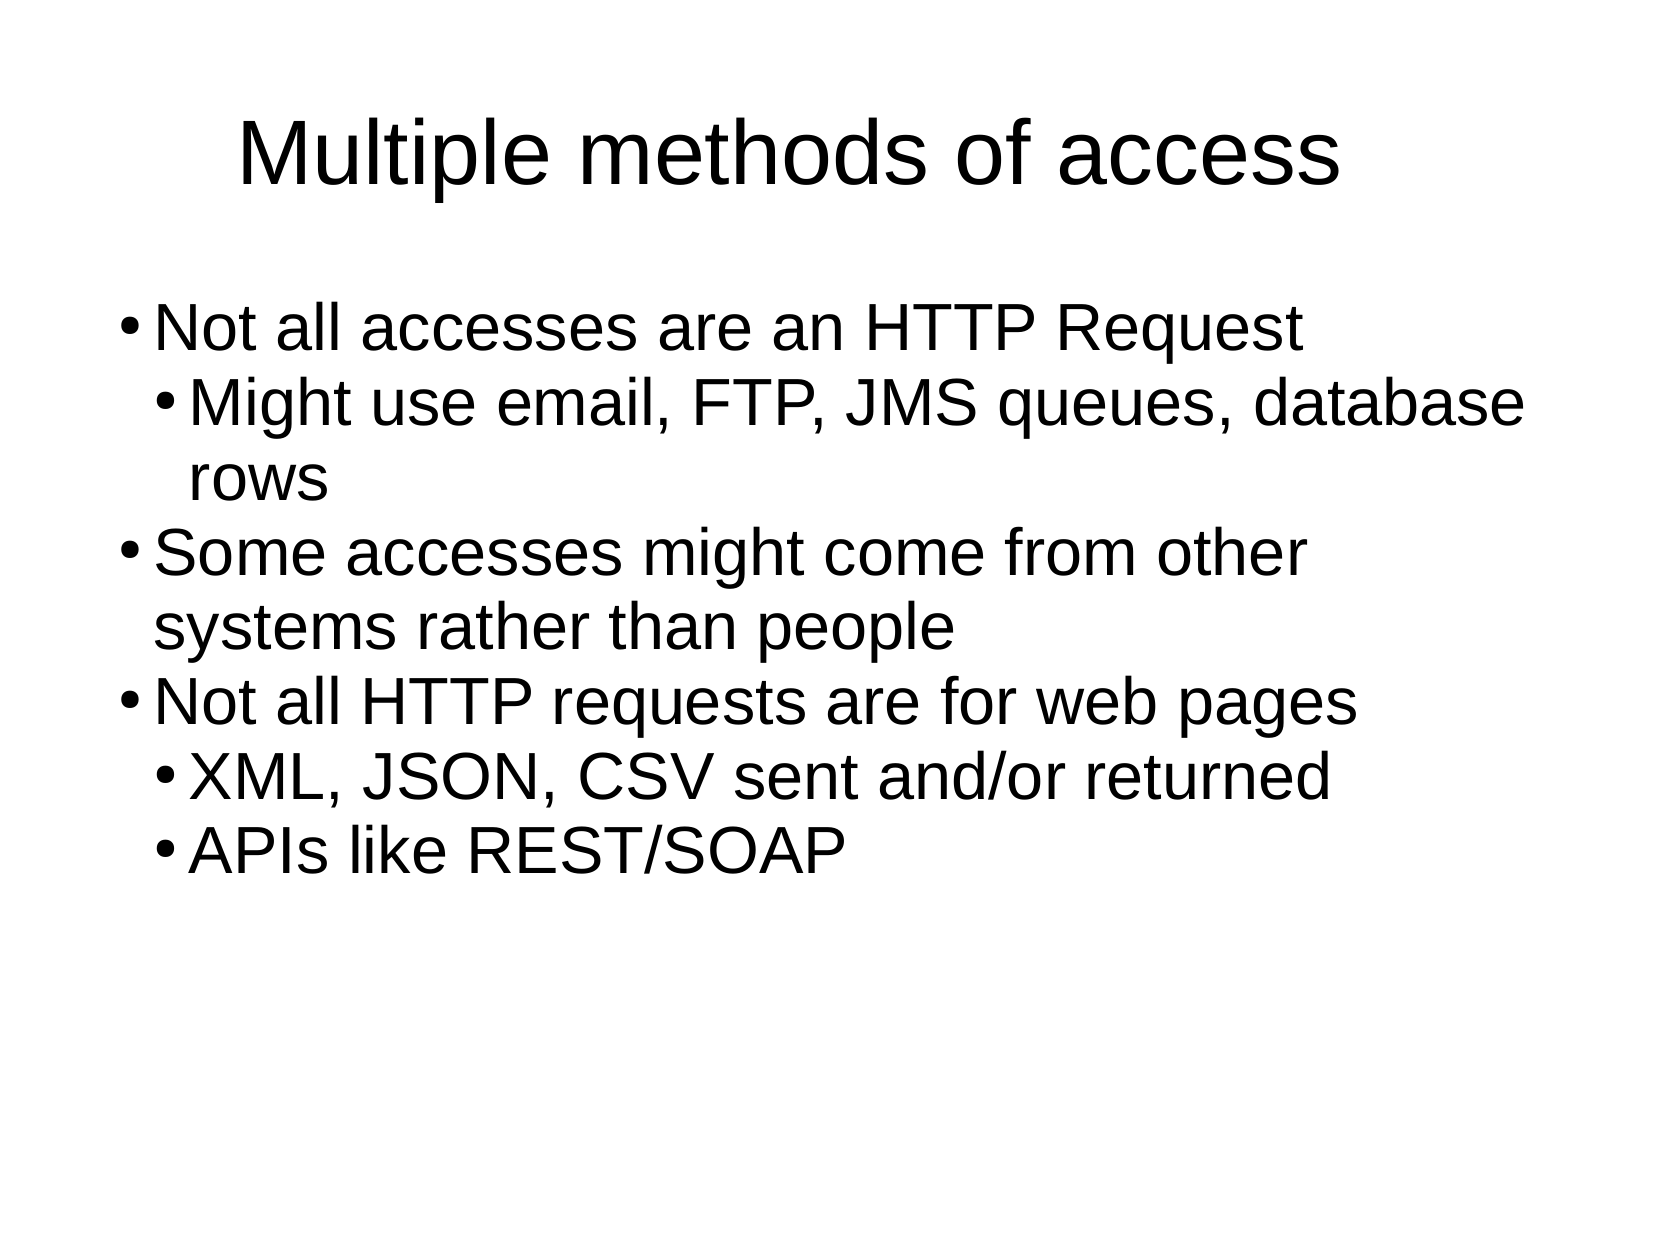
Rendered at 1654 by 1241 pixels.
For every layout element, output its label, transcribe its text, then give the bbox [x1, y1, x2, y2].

subtitle Not all accesses are an HTTP Request Might use email, FTP, JMS queues, database rows Some accesses might come from other systems rather than people Not all HTTP requests are for web pages XML, JSON, CSV sent and/or returned APIs like REST/SOAP [82, 290, 1571, 1010]
title Multiple methods of access [82, 49, 1571, 257]
